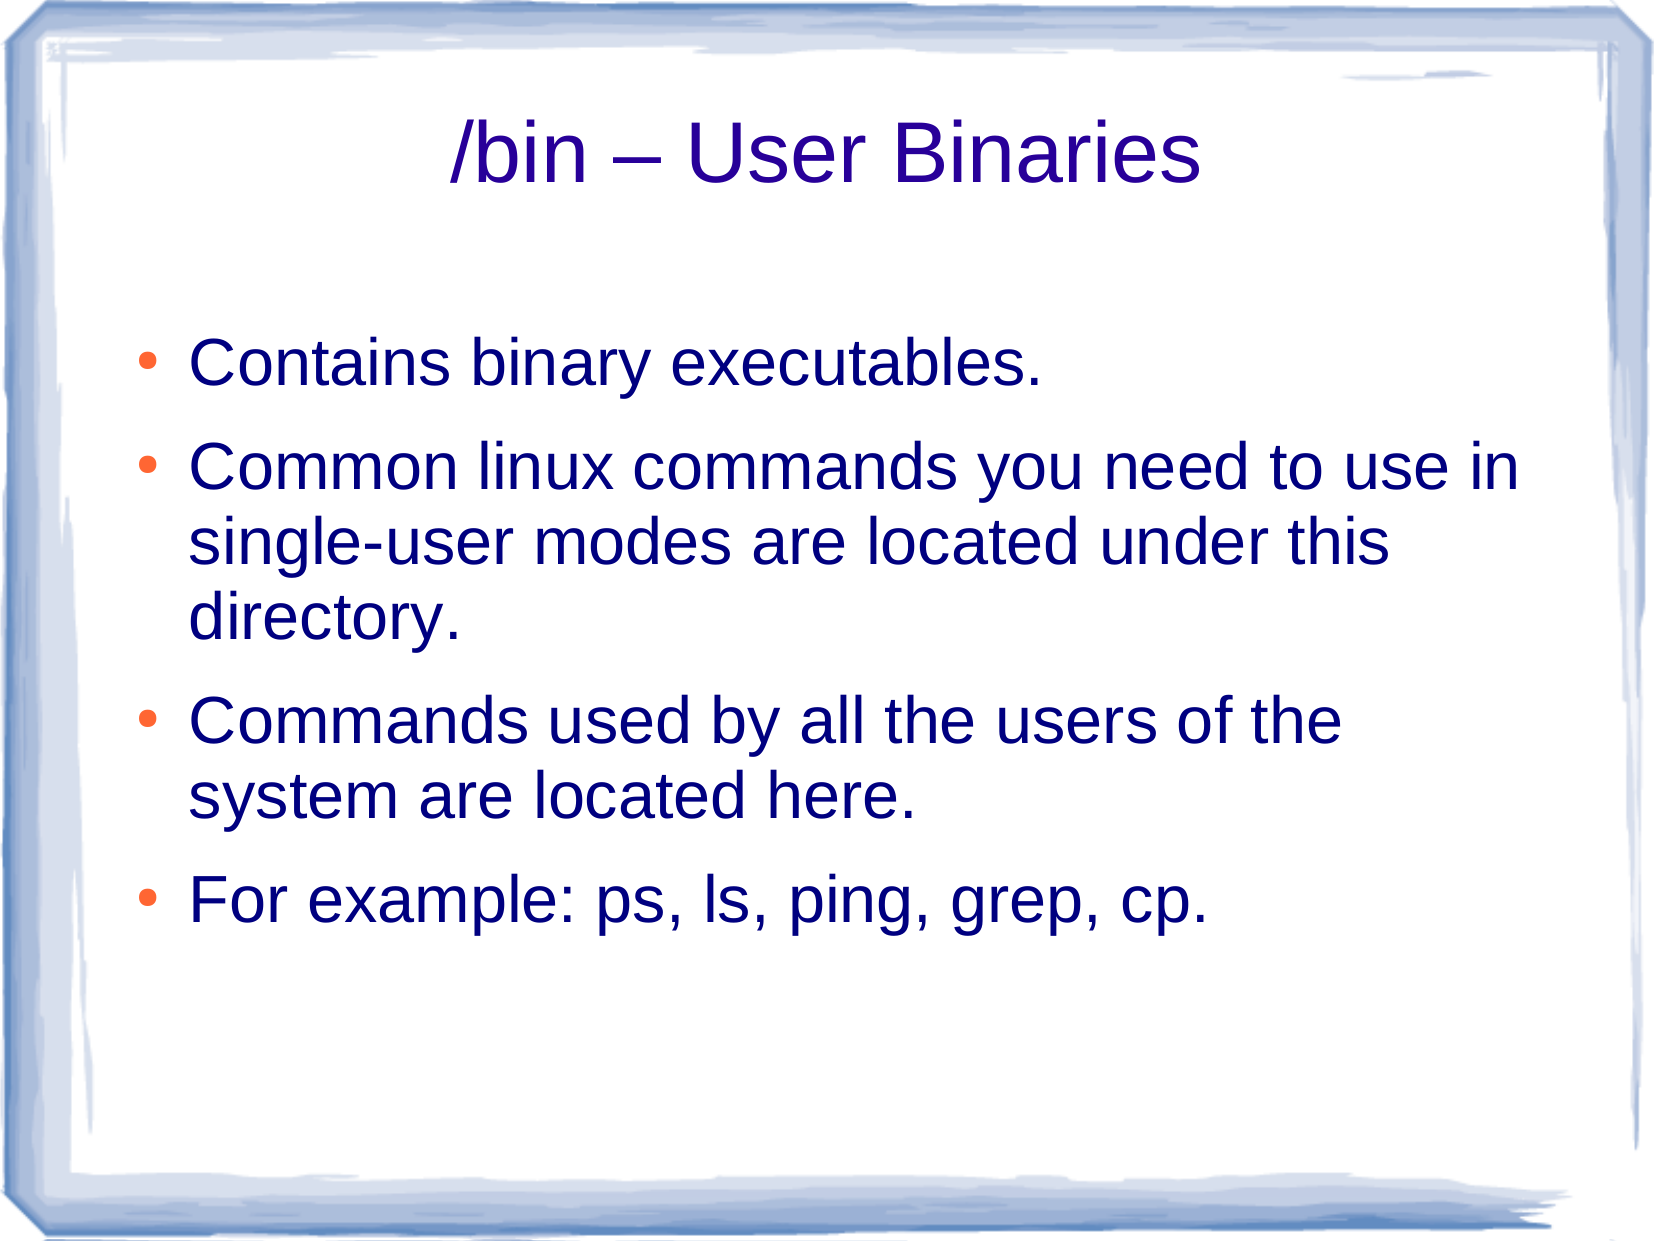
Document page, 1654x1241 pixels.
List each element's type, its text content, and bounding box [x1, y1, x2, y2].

picture [0, 0, 1654, 1241]
list Contains binary executables. Common linux commands you need to use in single-user modes are located under this directory. Commands used by all the users of the system are located here. For example: ps, ls, ping, grep, cp. [118, 324, 1571, 1045]
title /bin – User Binaries [82, 49, 1571, 257]
